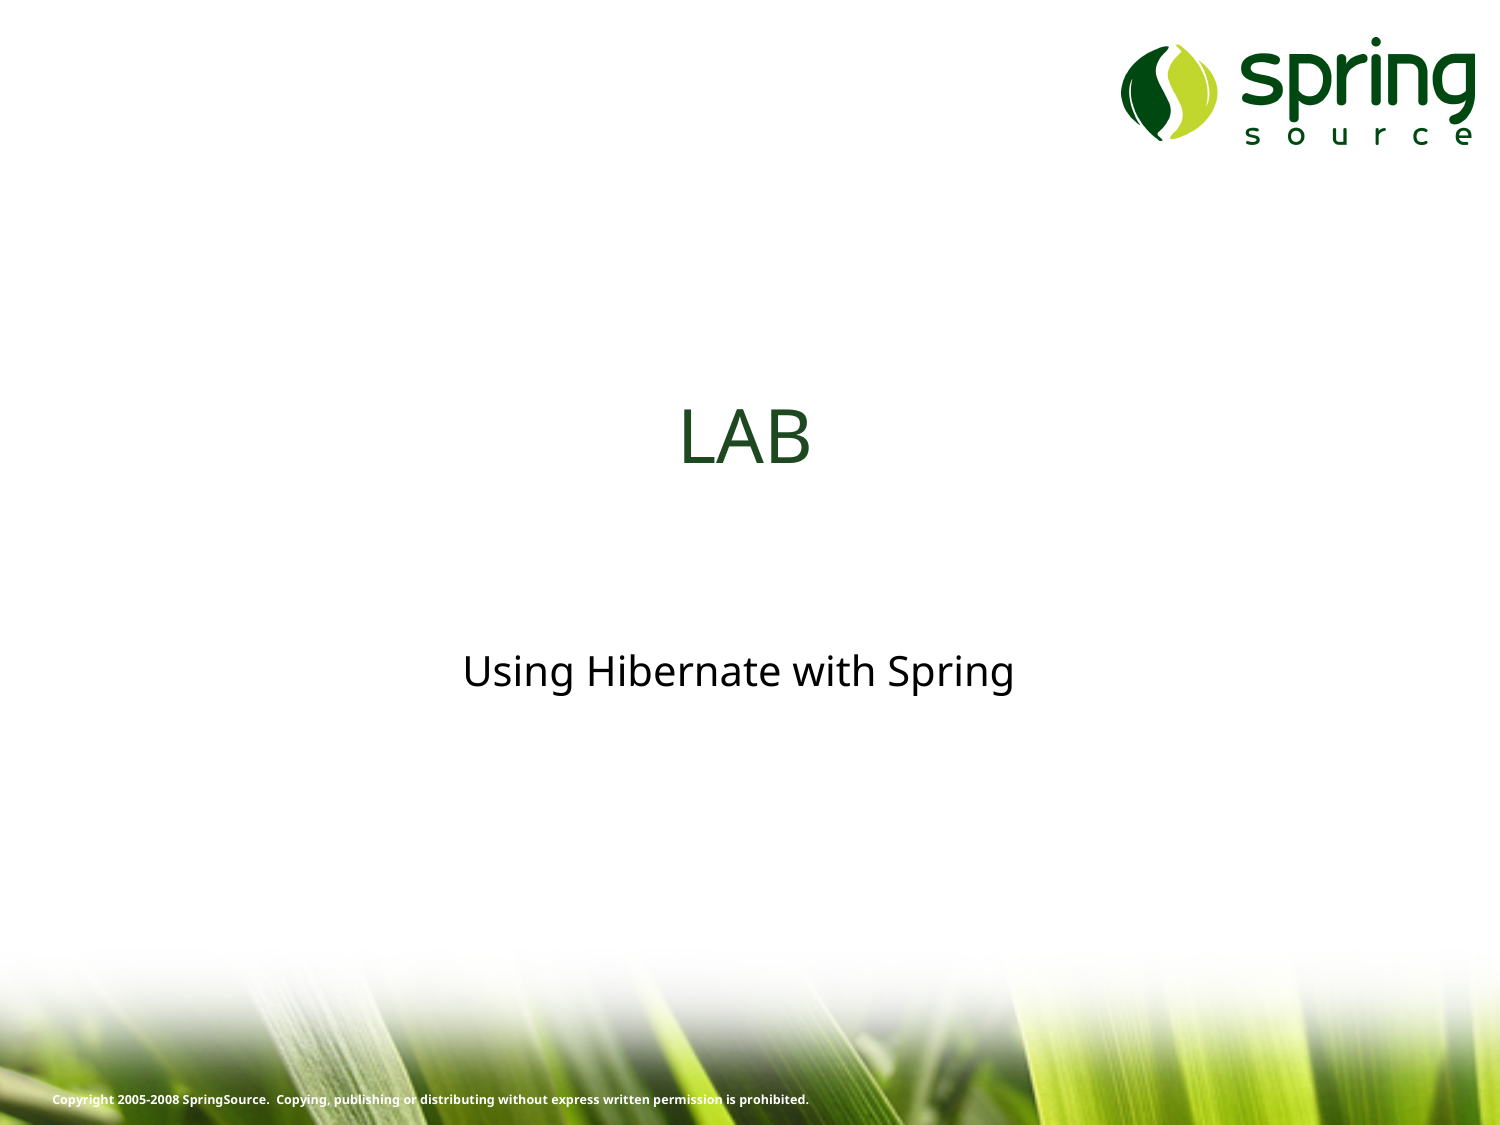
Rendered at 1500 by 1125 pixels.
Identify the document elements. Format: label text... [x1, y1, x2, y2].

subtitle Using Hibernate with Spring [214, 499, 1265, 788]
title LAB [107, 340, 1383, 529]
picture [1121, 37, 1475, 145]
picture [0, 944, 1500, 1125]
